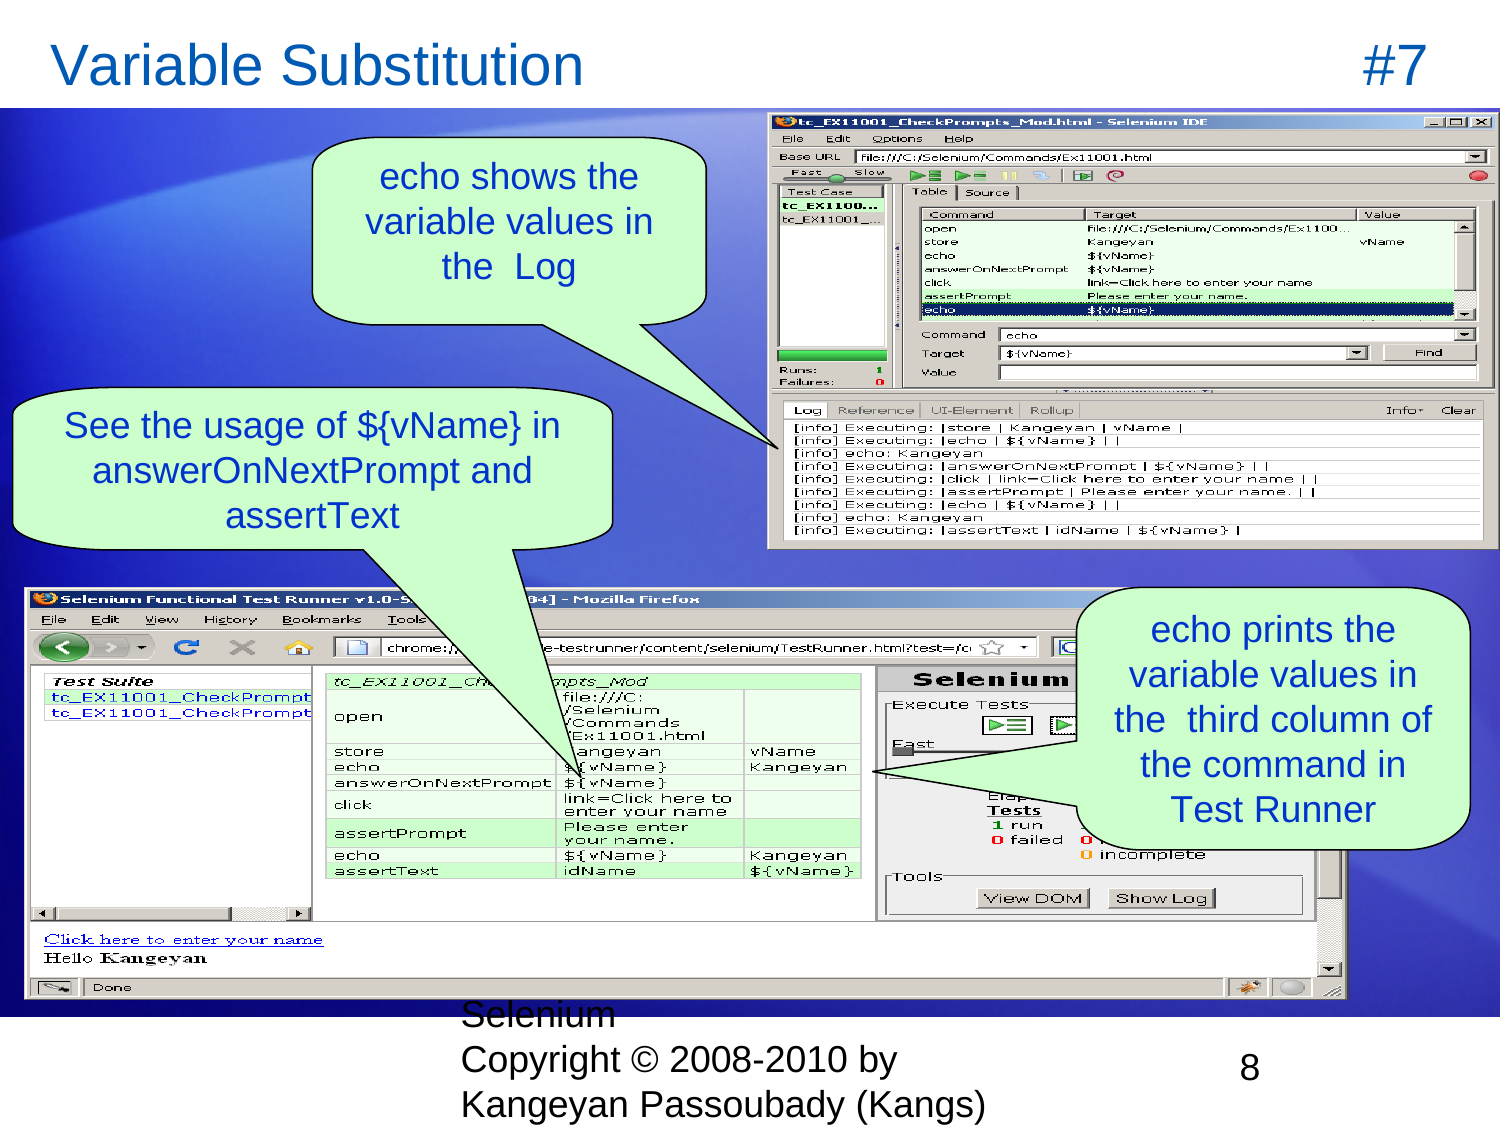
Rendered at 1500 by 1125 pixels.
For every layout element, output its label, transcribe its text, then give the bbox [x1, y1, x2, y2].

picture [519, 1009, 530, 1015]
picture [541, 1009, 550, 1017]
text_box echo prints the variable values in the third column of the command in Test Runner [872, 587, 1471, 850]
picture [602, 1009, 610, 1017]
title Variable Substitution #7 [35, 11, 1471, 112]
picture [0, 108, 1500, 1017]
picture [490, 1009, 501, 1015]
text_box echo shows the variable values in the Log [312, 137, 779, 449]
picture [591, 1009, 599, 1017]
text_box See the usage of ${vName} in answerOnNextPrompt and assertText [12, 387, 613, 778]
